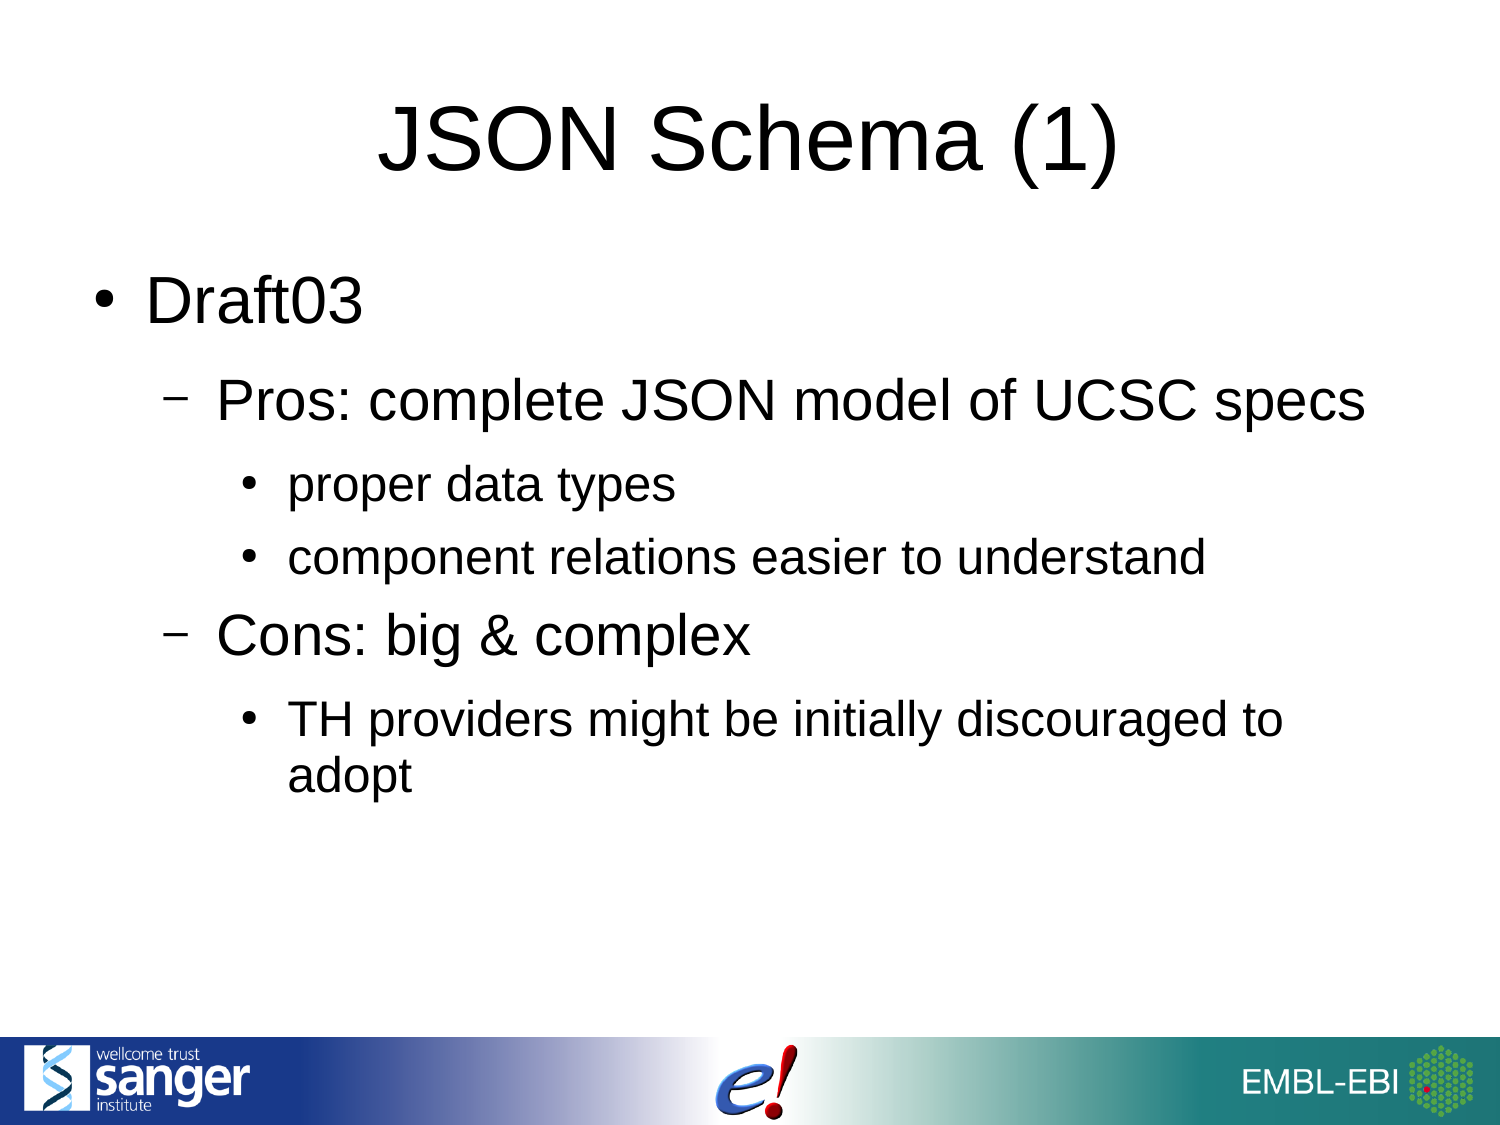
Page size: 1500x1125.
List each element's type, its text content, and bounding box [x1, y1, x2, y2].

title JSON Schema (1) [75, 44, 1425, 233]
picture [0, 1037, 1500, 1125]
list Draft03 Pros: complete JSON model of UCSC specs proper data types component relations easier to understand Cons: big & complex TH providers might be initially discouraged to adopt [75, 263, 1395, 916]
